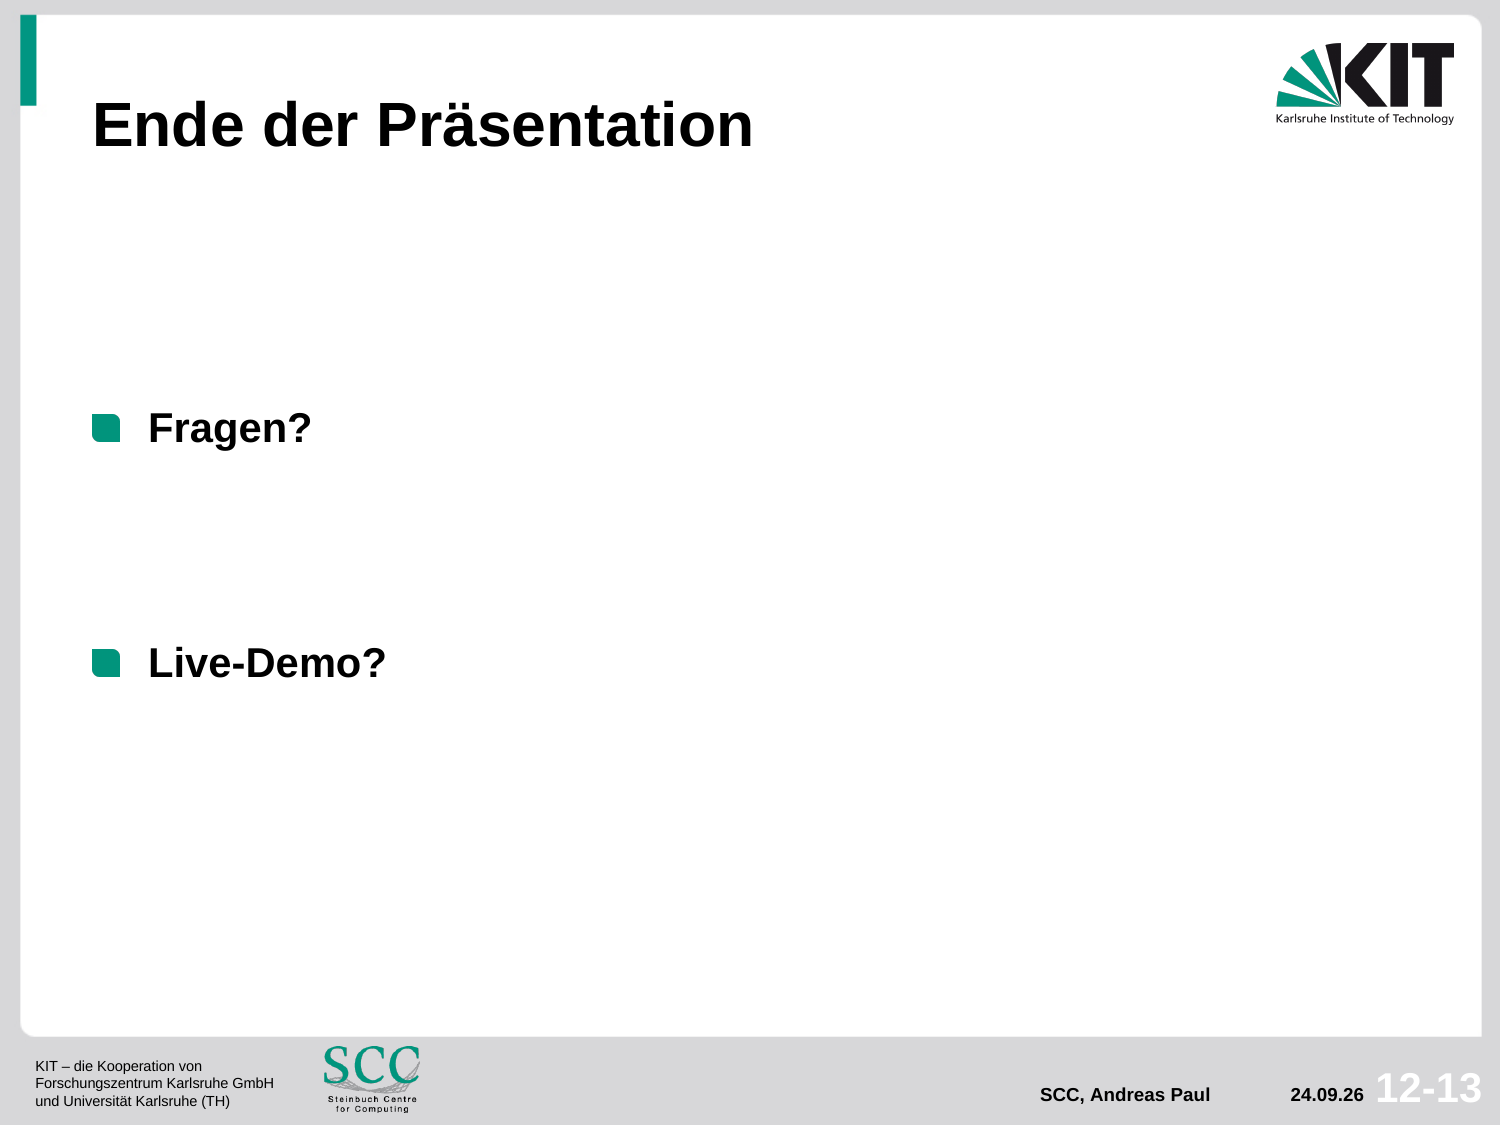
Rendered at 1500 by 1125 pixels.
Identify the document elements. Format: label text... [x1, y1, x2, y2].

picture [0, 0, 1500, 1125]
list Fragen? Live-Demo? [92, 228, 1443, 957]
title Ende der Präsentation [92, 56, 1148, 192]
